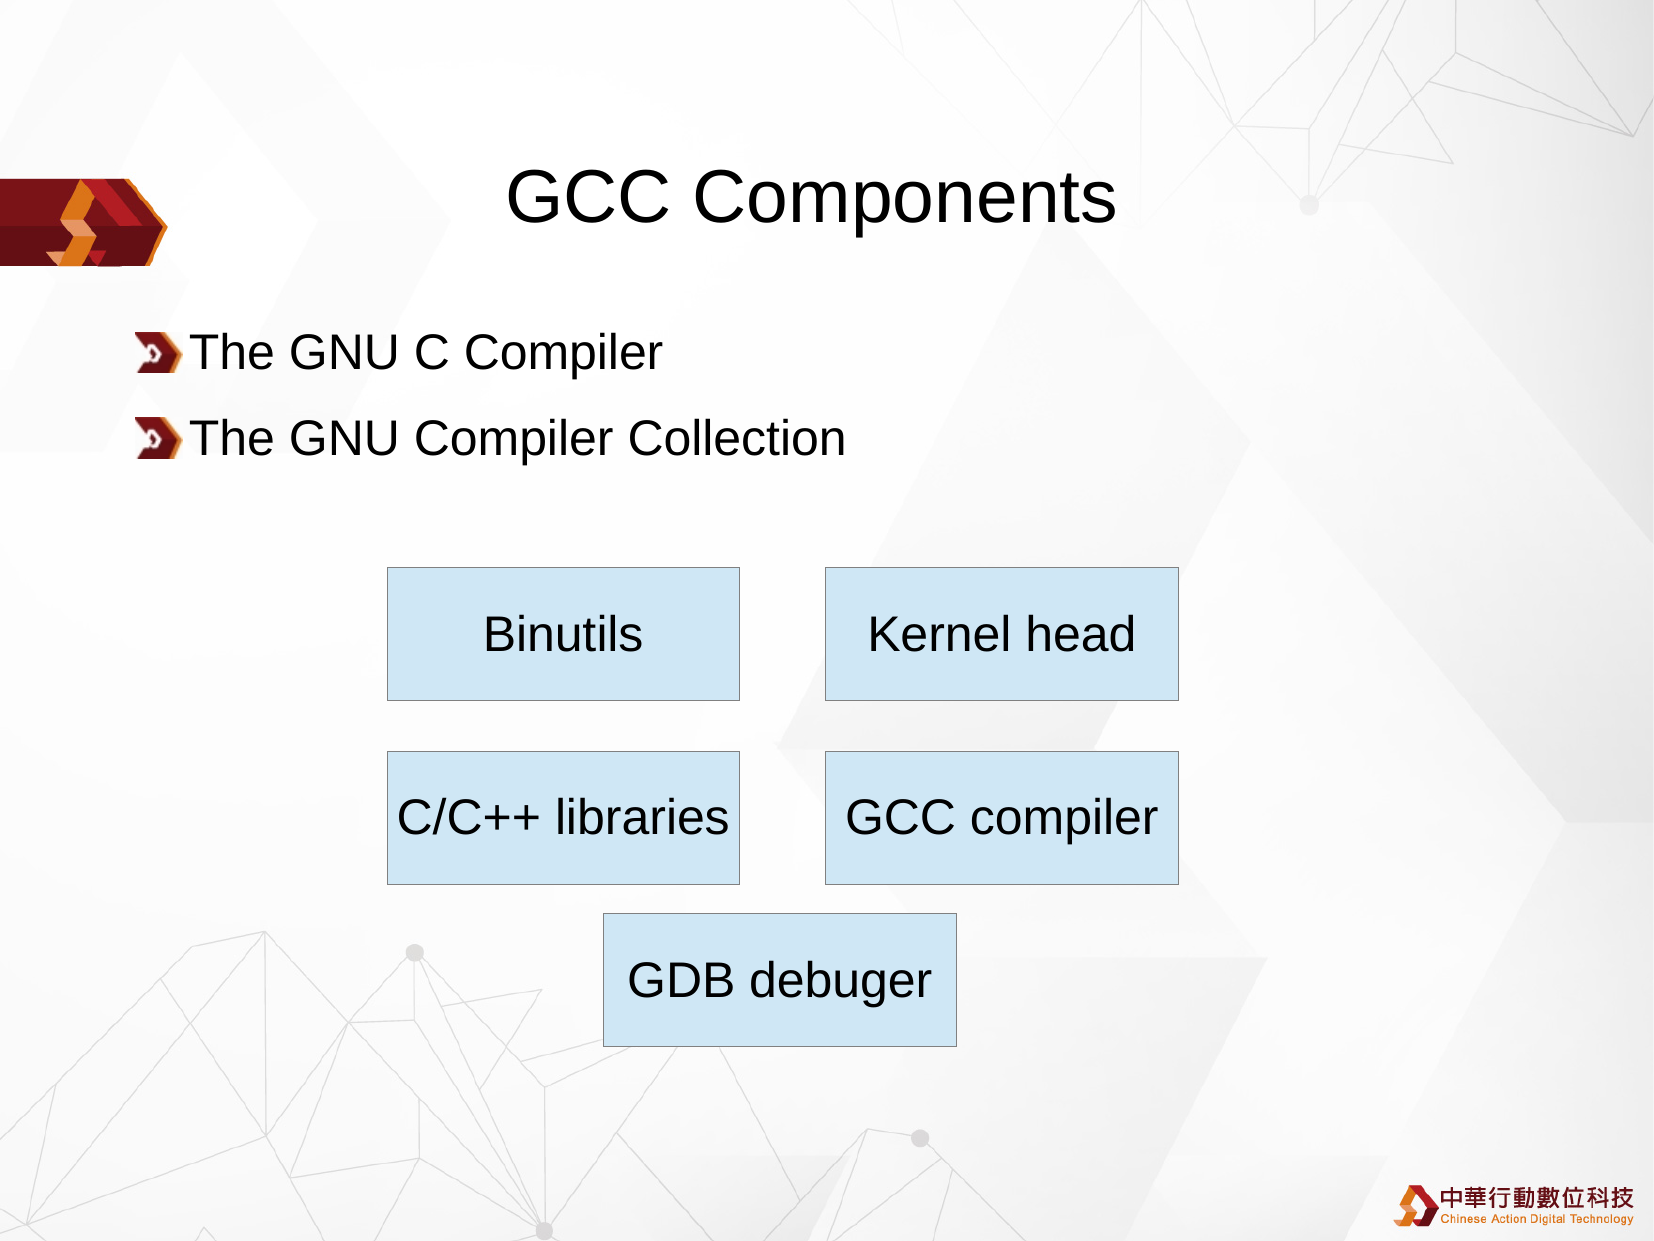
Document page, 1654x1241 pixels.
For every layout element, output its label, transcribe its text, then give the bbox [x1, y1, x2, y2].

text_box C/C++ libraries [387, 751, 740, 885]
text_box GDB debuger [603, 913, 957, 1047]
title GCC Components [118, 112, 1506, 281]
text_box GCC compiler [825, 751, 1179, 885]
text_box Binutils [387, 567, 740, 701]
text_box Kernel head [825, 567, 1179, 701]
picture [0, 0, 1654, 1241]
list The GNU C Compiler The GNU Compiler Collection [118, 324, 1571, 1045]
